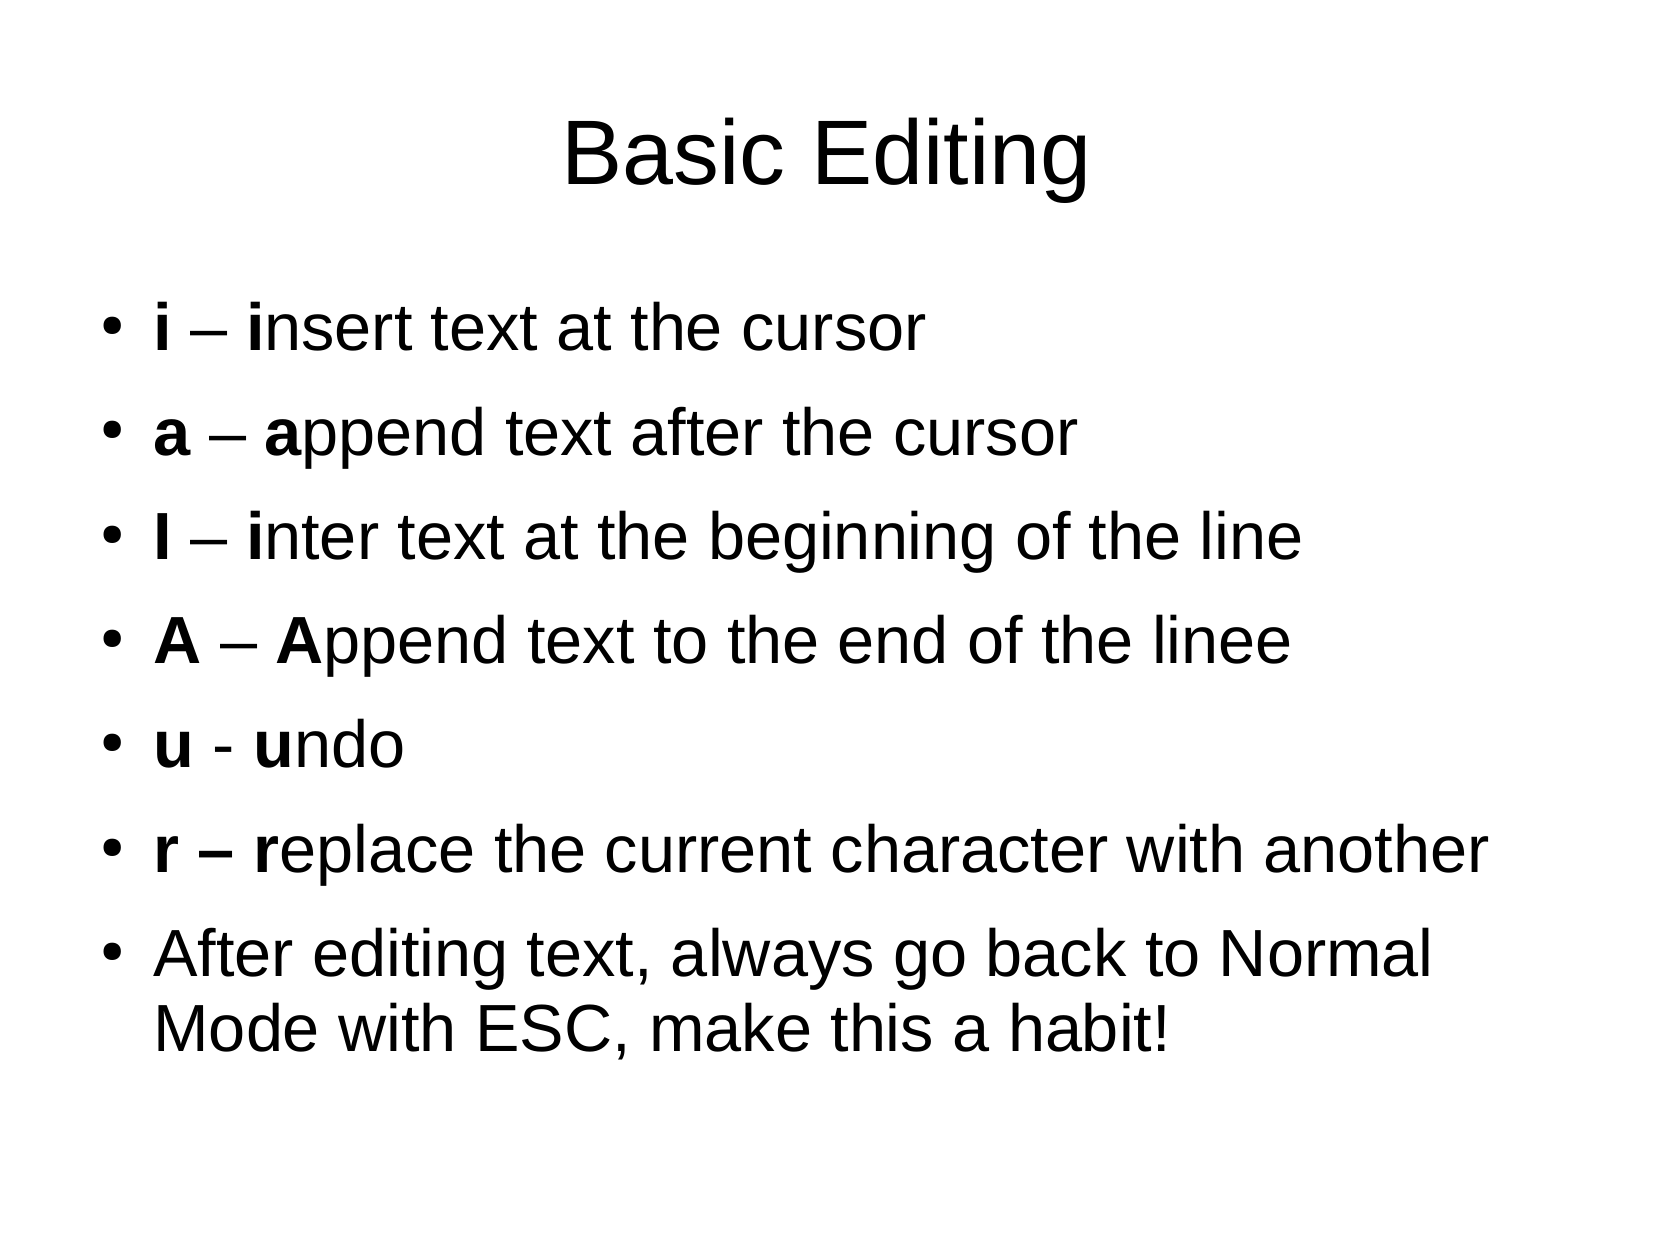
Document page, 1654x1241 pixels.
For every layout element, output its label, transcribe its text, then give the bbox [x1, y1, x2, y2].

title Basic Editing [82, 49, 1571, 257]
list i – insert text at the cursor a – append text after the cursor I – inter text at the beginning of the line A – Append text to the end of the linee u - undo r – replace the current character with another After editing text, always go back to Normal Mode with ESC, make this a habit! [82, 290, 1538, 1146]
